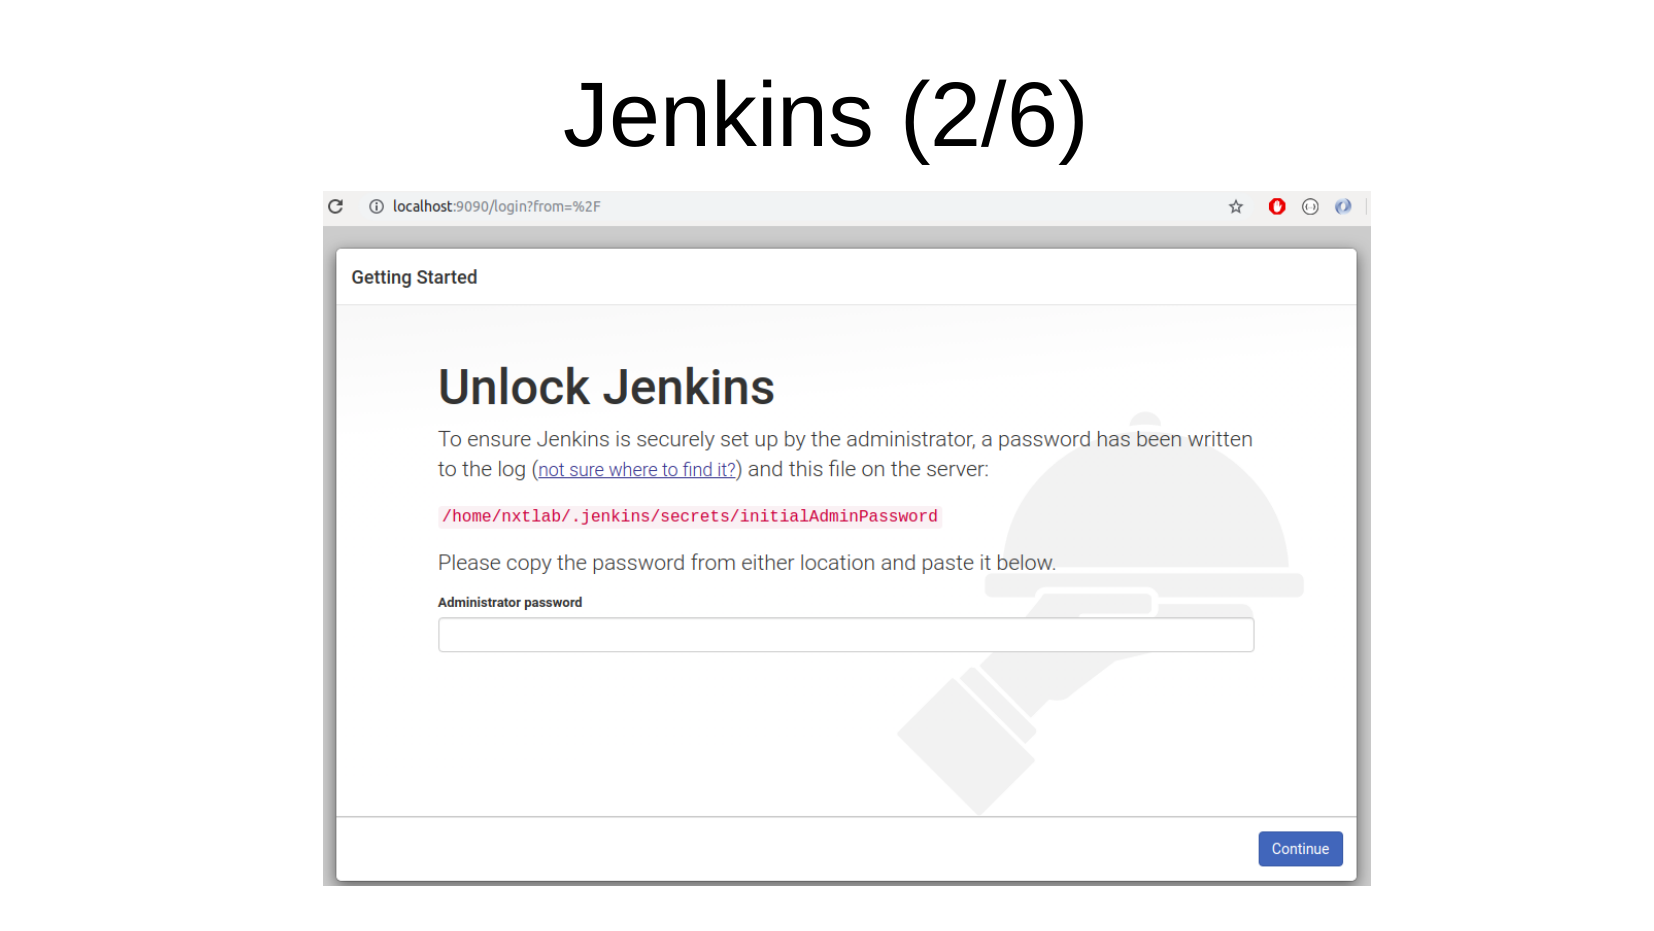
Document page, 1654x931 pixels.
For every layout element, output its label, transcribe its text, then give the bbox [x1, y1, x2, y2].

picture [323, 191, 1371, 886]
title Jenkins (2/6) [82, 37, 1571, 193]
